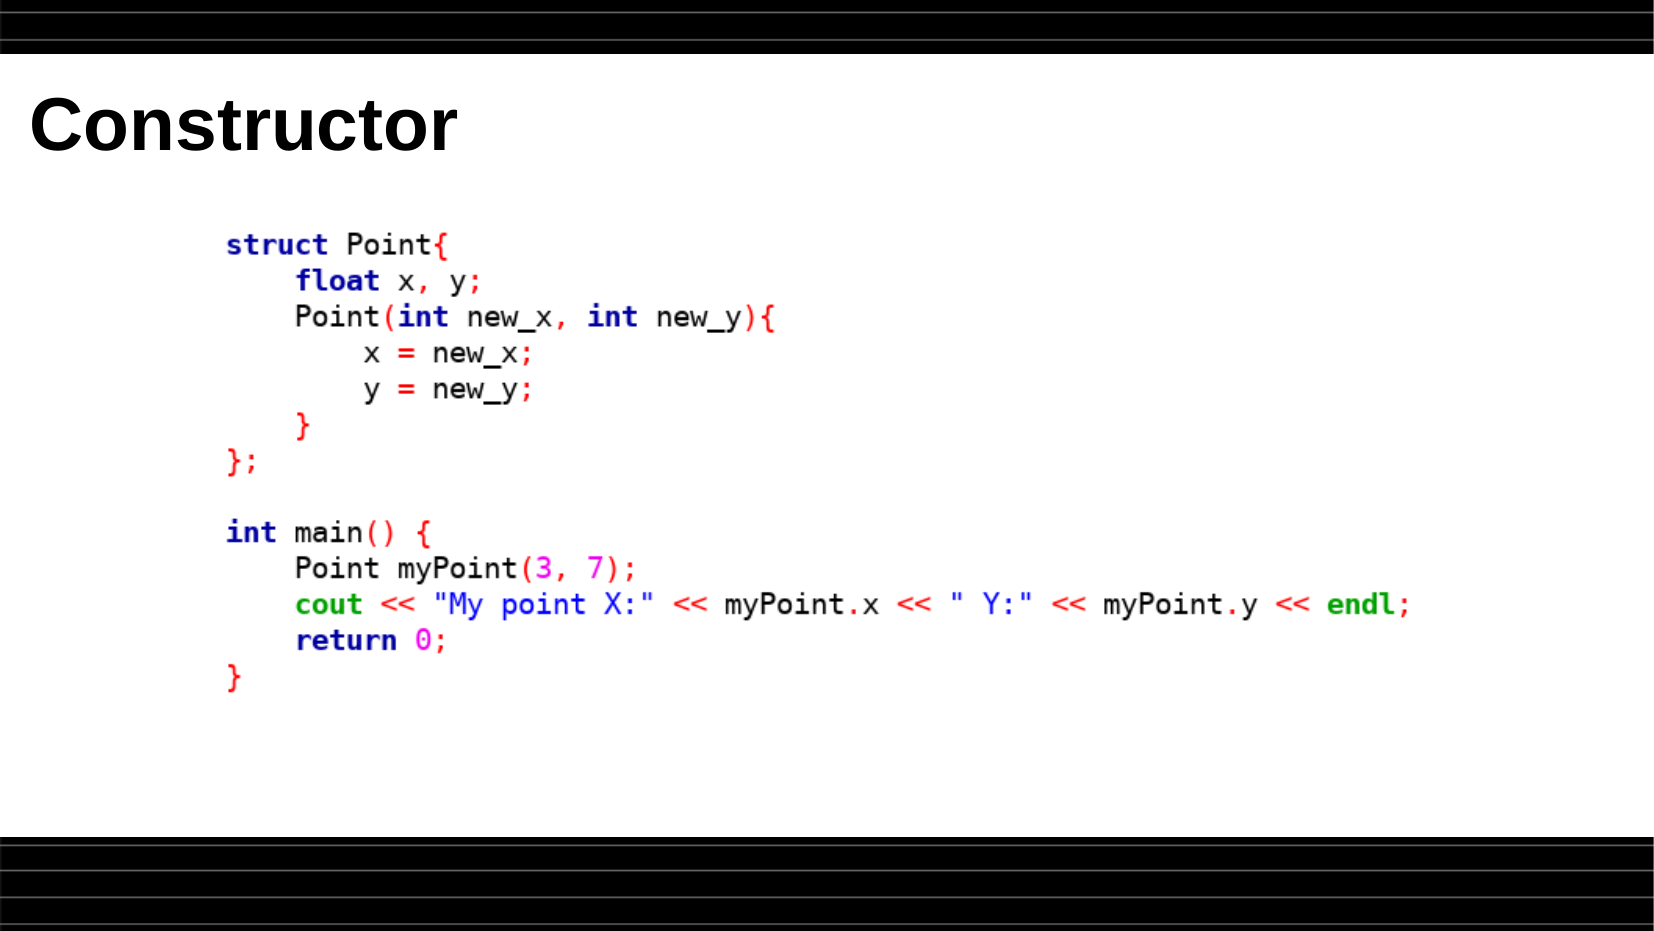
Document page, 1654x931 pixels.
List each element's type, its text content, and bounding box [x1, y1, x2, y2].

picture [0, 837, 1654, 931]
picture [224, 222, 1427, 706]
picture [0, 0, 1654, 54]
text_box Constructor [15, 75, 1546, 174]
